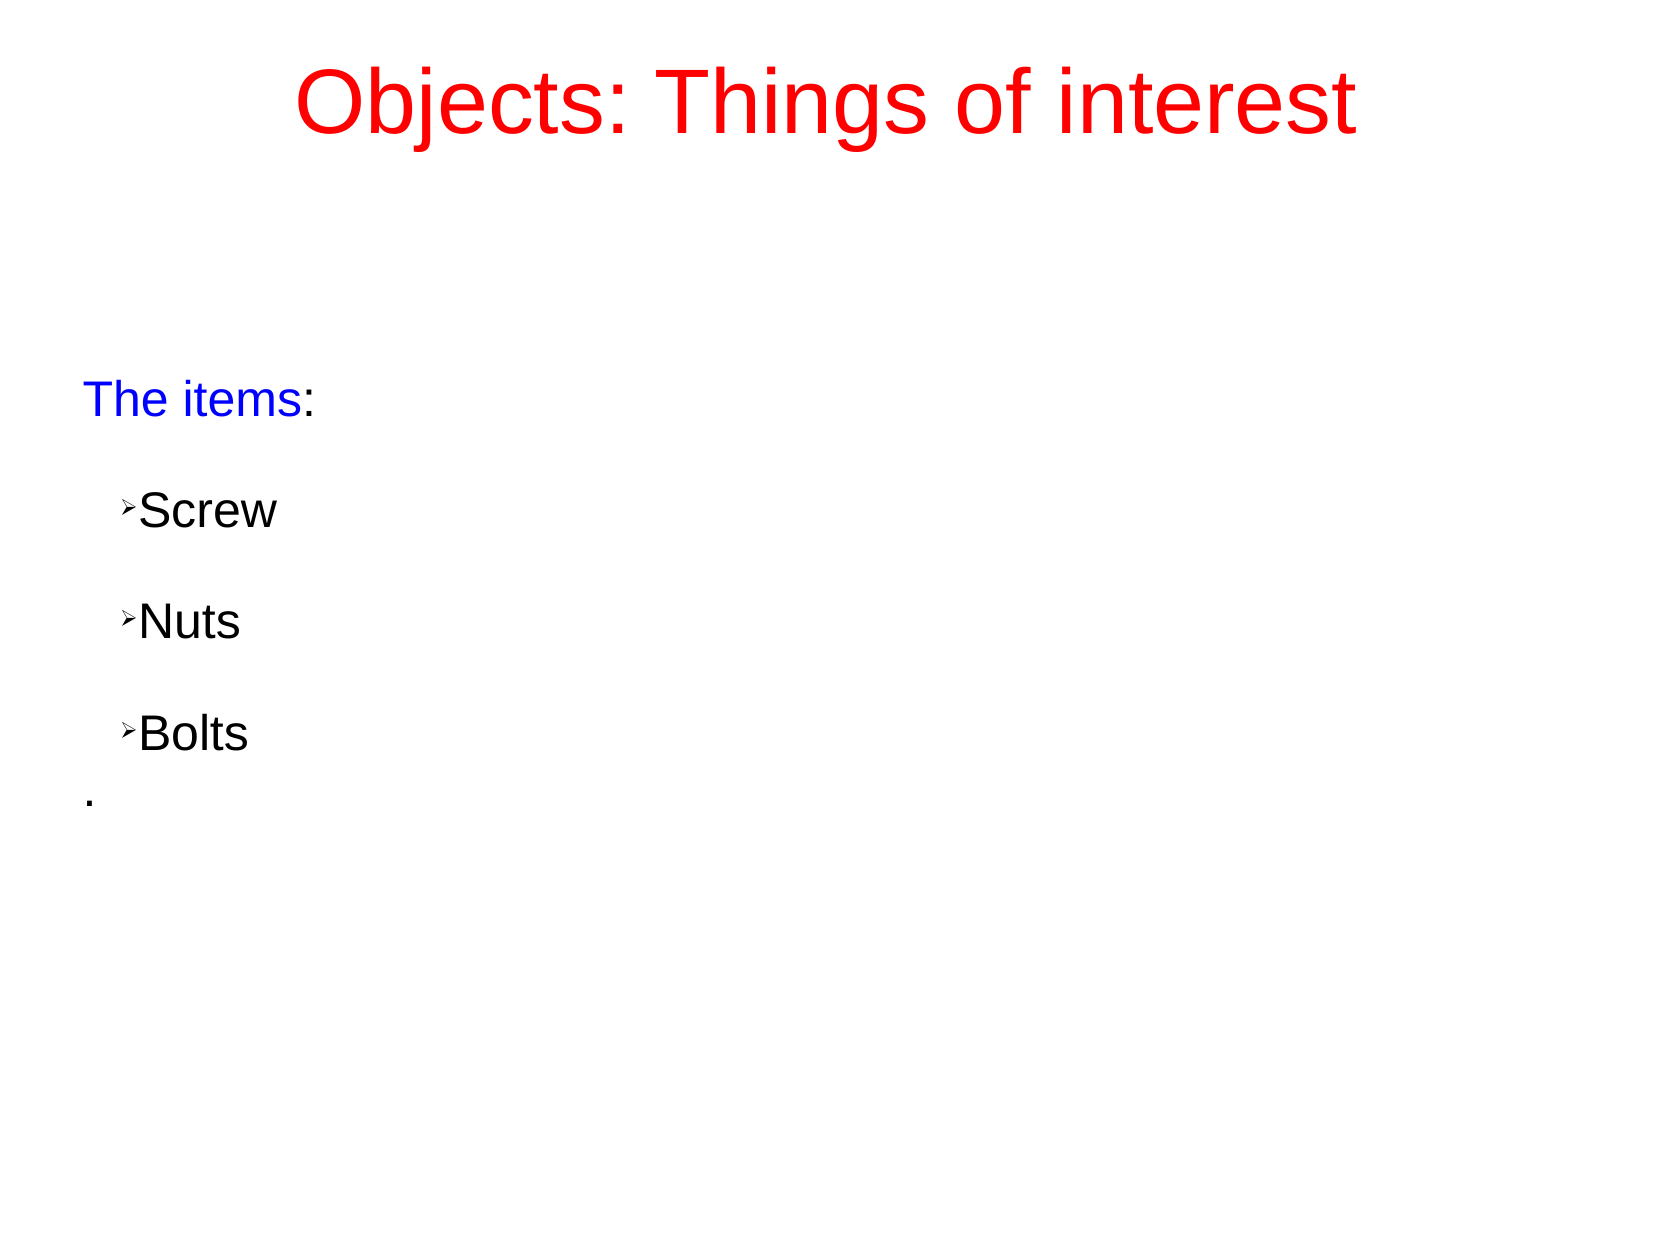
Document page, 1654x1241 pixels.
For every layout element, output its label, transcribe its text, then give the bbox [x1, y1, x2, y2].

title Objects: Things of interest [82, 49, 1571, 257]
subtitle The items: Screw Nuts Bolts . [82, 234, 1538, 954]
